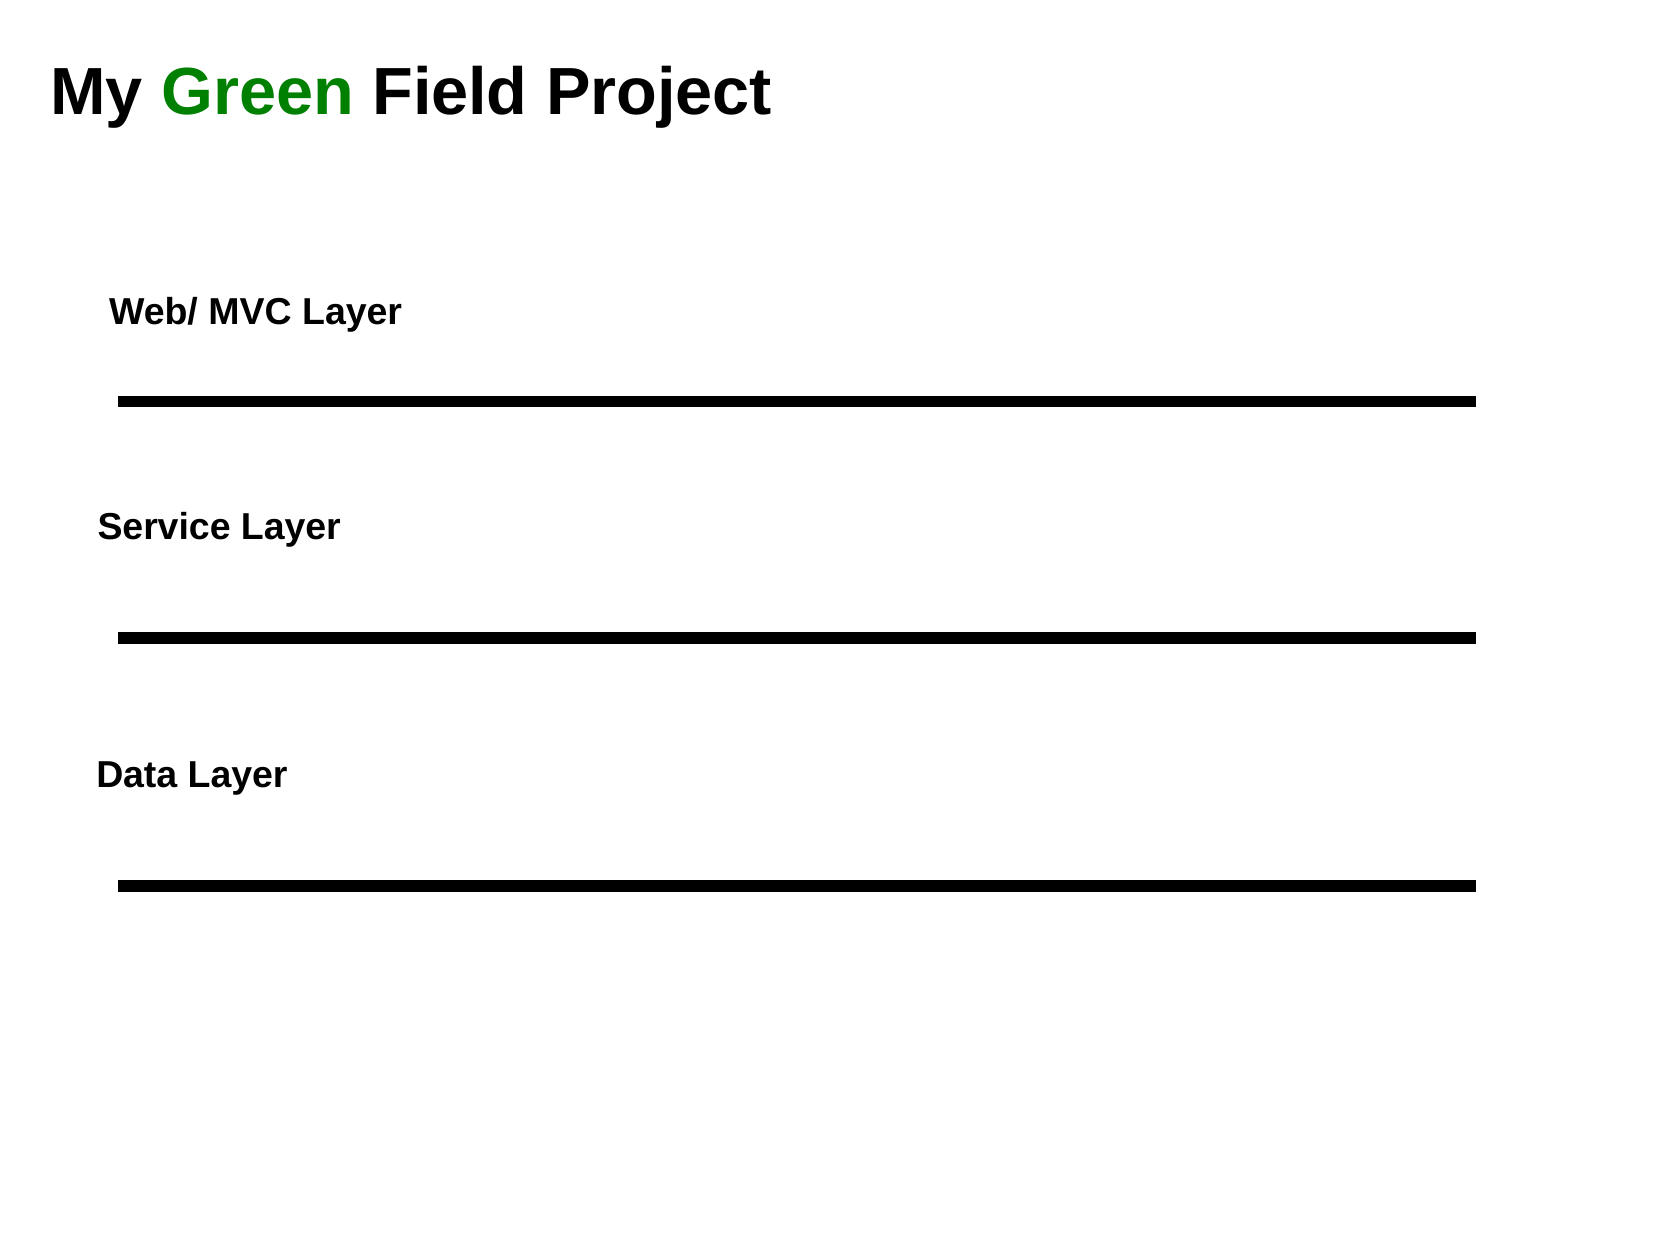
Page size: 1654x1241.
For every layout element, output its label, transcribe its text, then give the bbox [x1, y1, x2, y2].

text_box Data Layer [81, 746, 303, 804]
text_box Service Layer [82, 498, 356, 556]
text_box Web/ MVC Layer [94, 283, 417, 341]
text_box My Green Field Project [35, 47, 789, 137]
